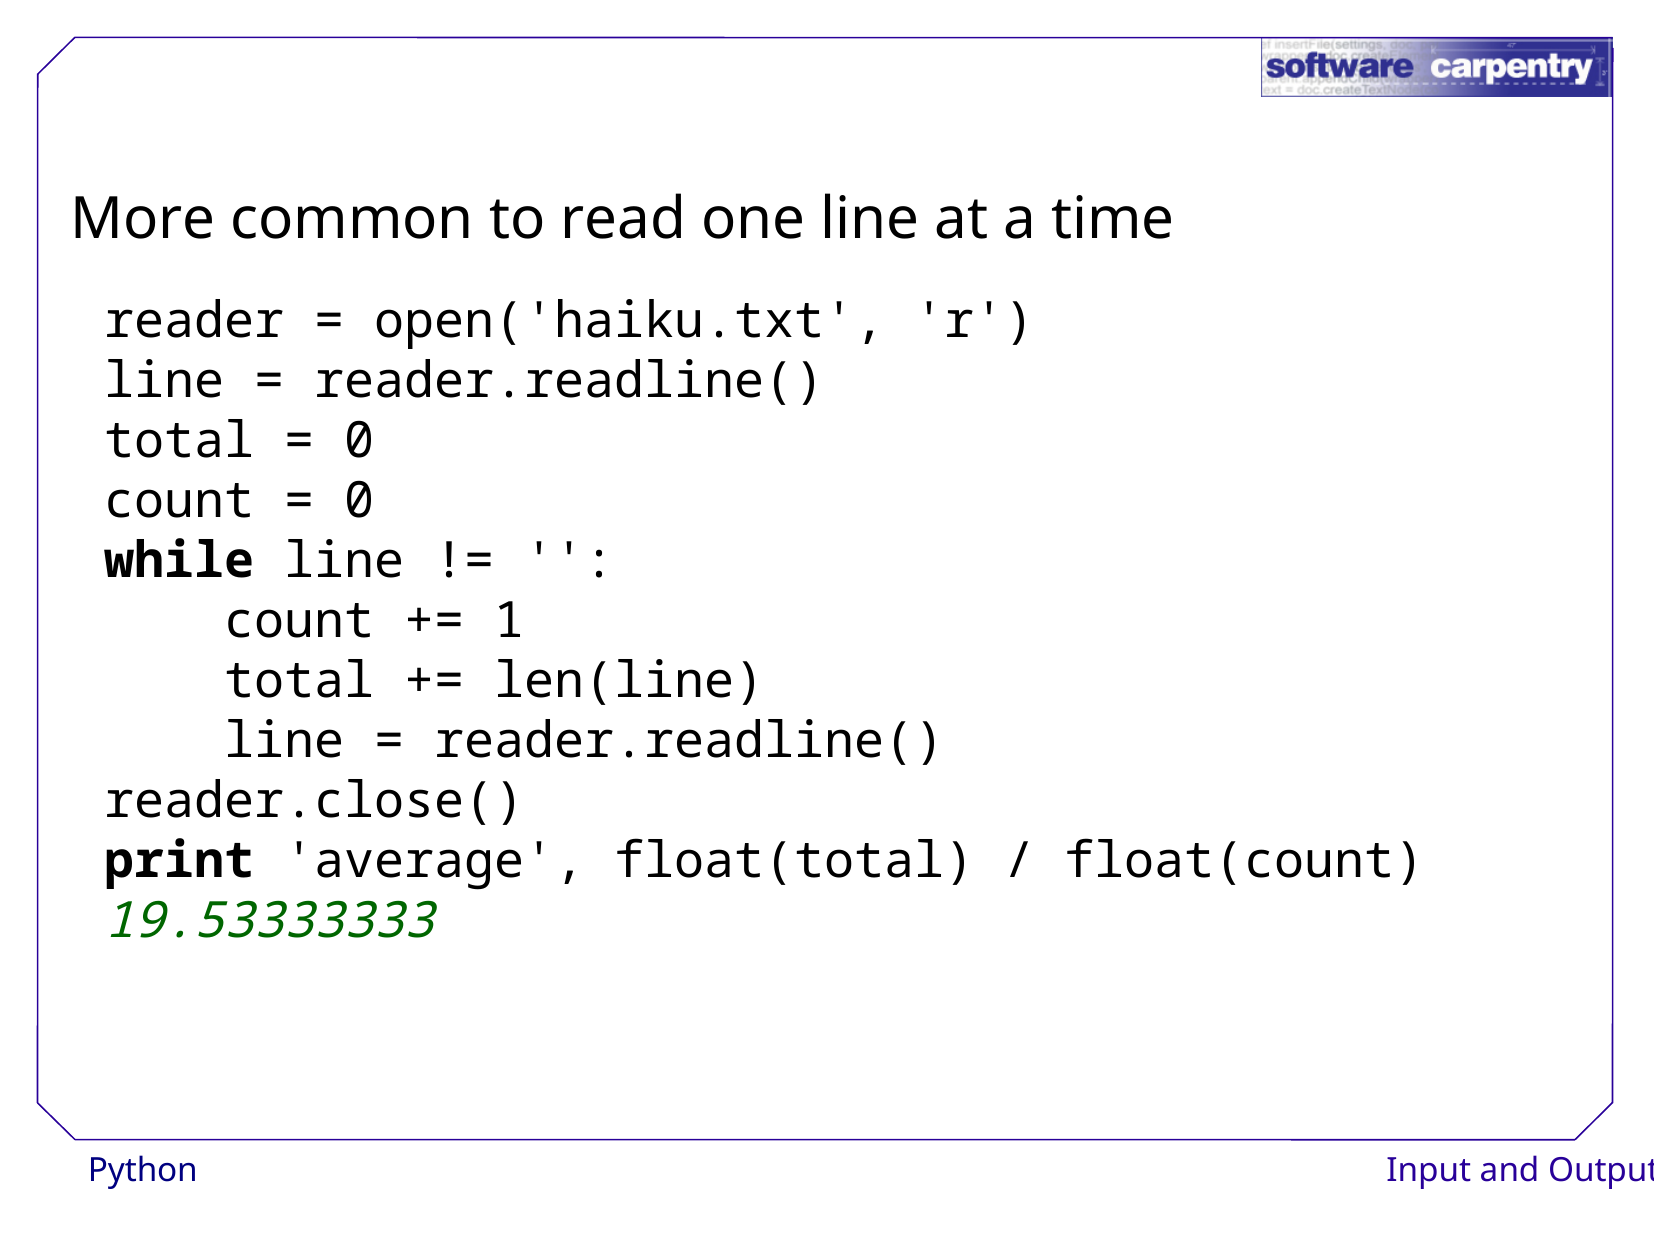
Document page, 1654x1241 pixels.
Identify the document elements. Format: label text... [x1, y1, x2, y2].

text_box More common to read one line at a time [55, 138, 1340, 259]
text_box reader = open('haiku.txt', 'r') line = reader.readline() total = 0 count = 0 while line != '': count += 1 total += len(line) line = reader.readline() reader.close() print 'average', float(total) / float(count) 19.53333333 [89, 279, 1512, 1027]
picture [1261, 39, 1613, 97]
